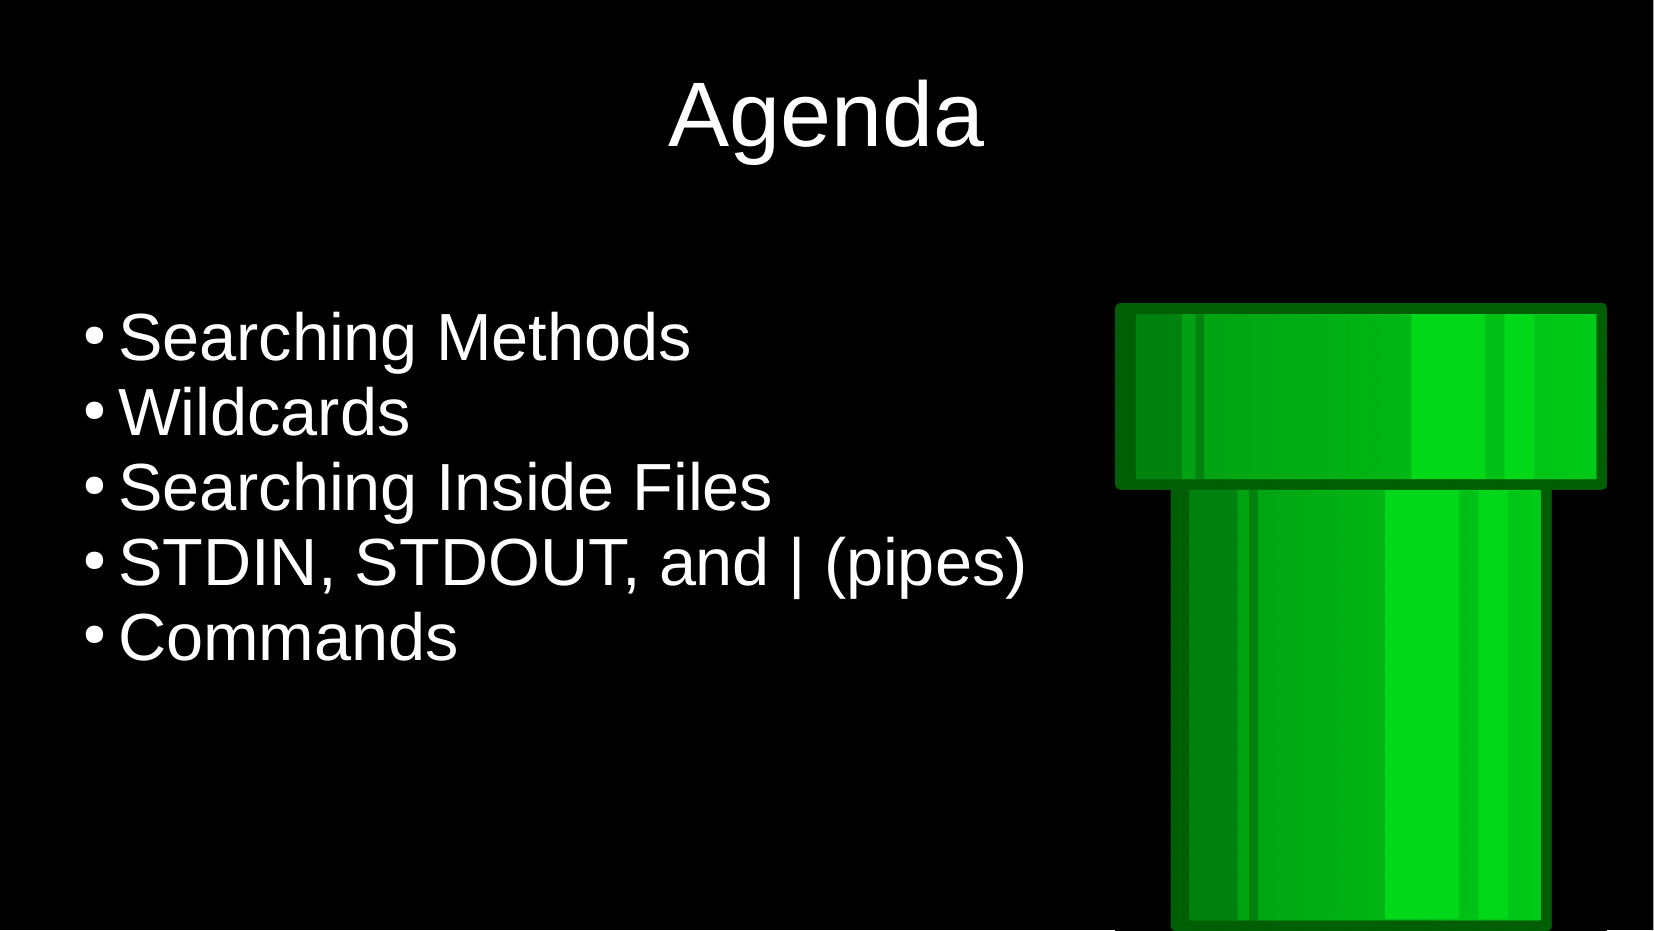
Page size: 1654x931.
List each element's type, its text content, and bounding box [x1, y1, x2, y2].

title Agenda [82, 37, 1571, 193]
subtitle Searching Methods Wildcards Searching Inside Files STDIN, STDOUT, and | (pipes) Commands [82, 217, 1571, 758]
picture [1115, 303, 1607, 931]
